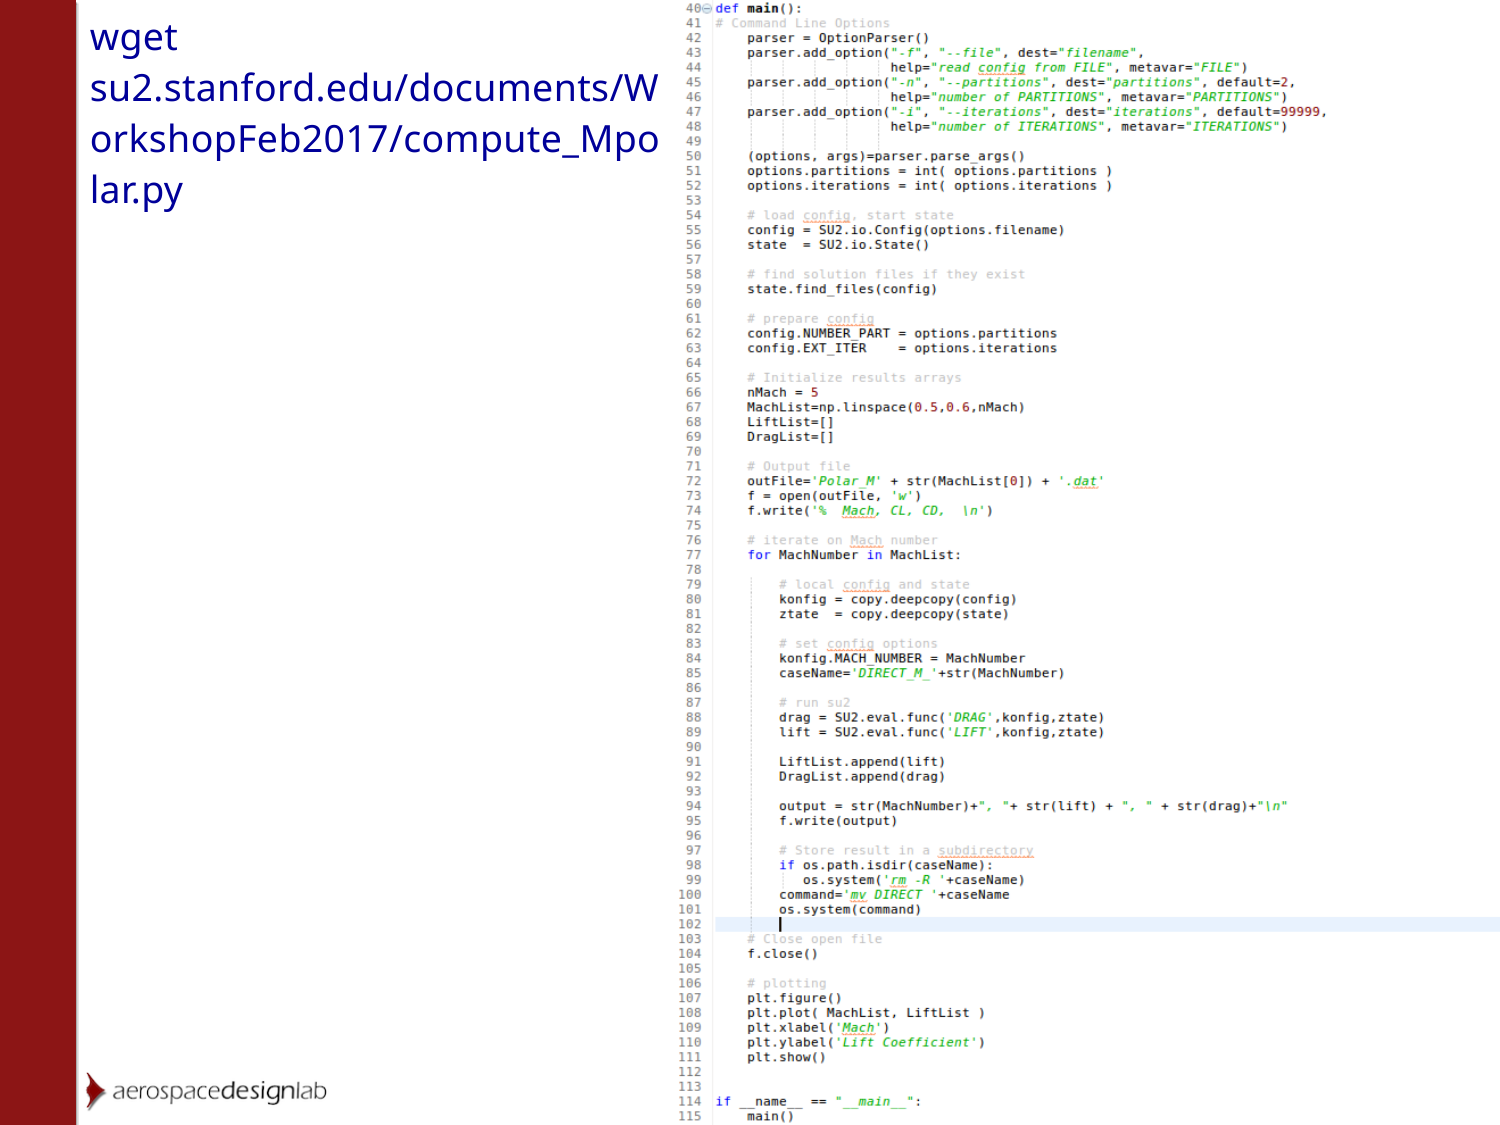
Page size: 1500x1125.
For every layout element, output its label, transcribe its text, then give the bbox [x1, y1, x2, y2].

picture [82, 1071, 330, 1112]
picture [678, 0, 1500, 1125]
text_box wget su2.stanford.edu/documents/WorkshopFeb2017/compute_Mpolar.py [75, 3, 679, 193]
